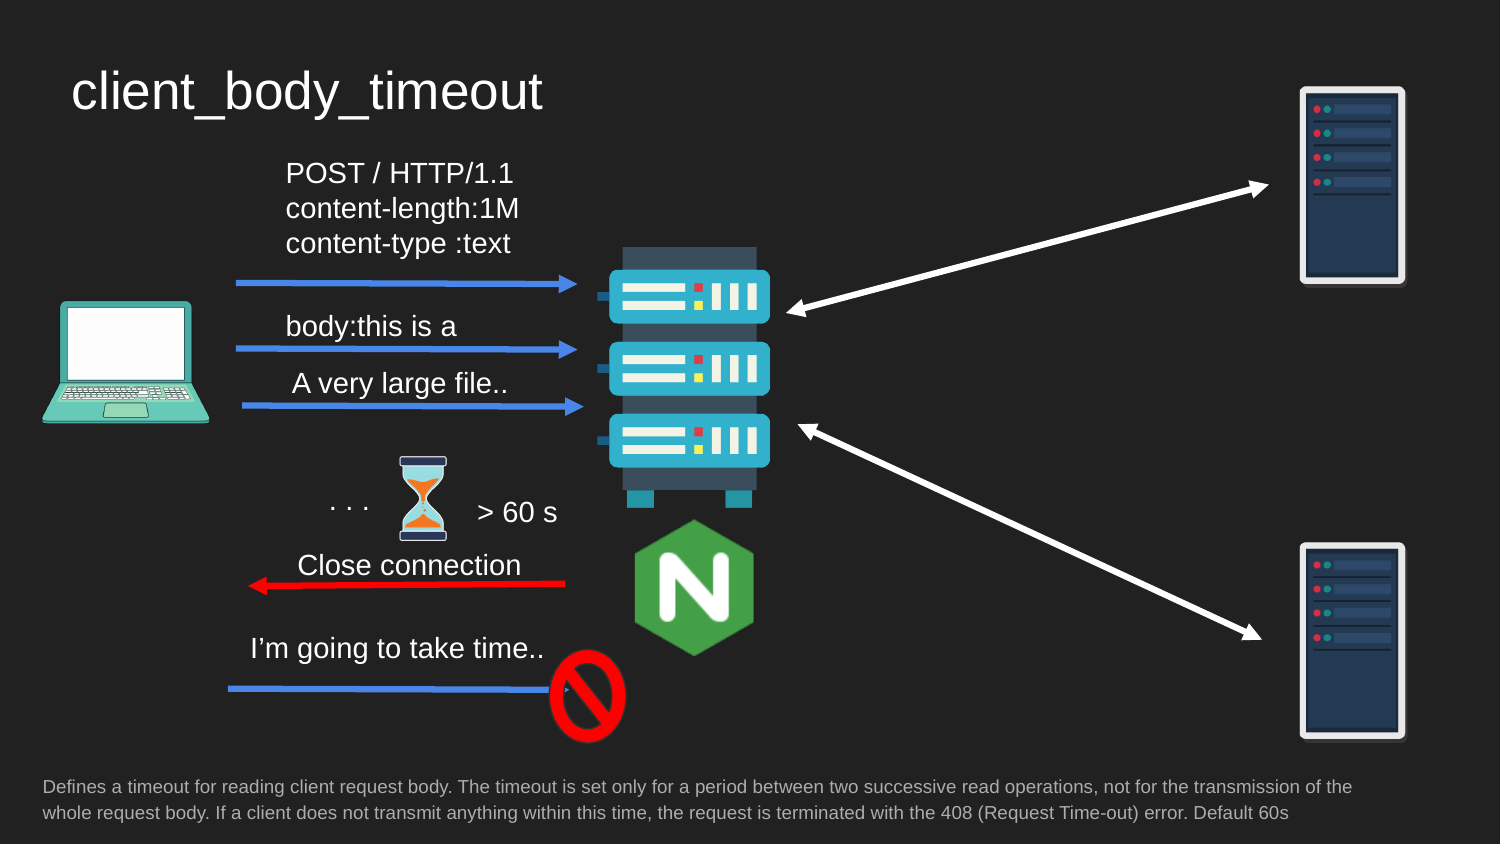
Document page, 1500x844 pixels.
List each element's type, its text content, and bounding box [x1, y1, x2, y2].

text_box Close connection [282, 531, 609, 597]
picture [392, 451, 452, 531]
text_box Defines a timeout for reading client request body. The timeout is set only for a period between two successive read operations, not for the transmission of the whole request body. If a client does not transmit anything within this time, the request is terminated with the 408 (Request Time-out) error. Default 60s [27, 756, 1403, 839]
picture [0, 285, 262, 439]
text_box A very large file.. [276, 349, 550, 415]
title client_body_timeout [56, 41, 659, 136]
picture [597, 240, 777, 663]
text_box POST / HTTP/1.1 content-length:1M content-type :text [270, 139, 543, 274]
text_box body:this is a [270, 292, 543, 358]
text_box I’m going to take time.. [235, 614, 562, 680]
text_box [549, 649, 627, 744]
picture [1288, 78, 1421, 293]
picture [1288, 534, 1421, 749]
text_box . . . [305, 465, 392, 531]
text_box > 60 s [462, 478, 575, 531]
